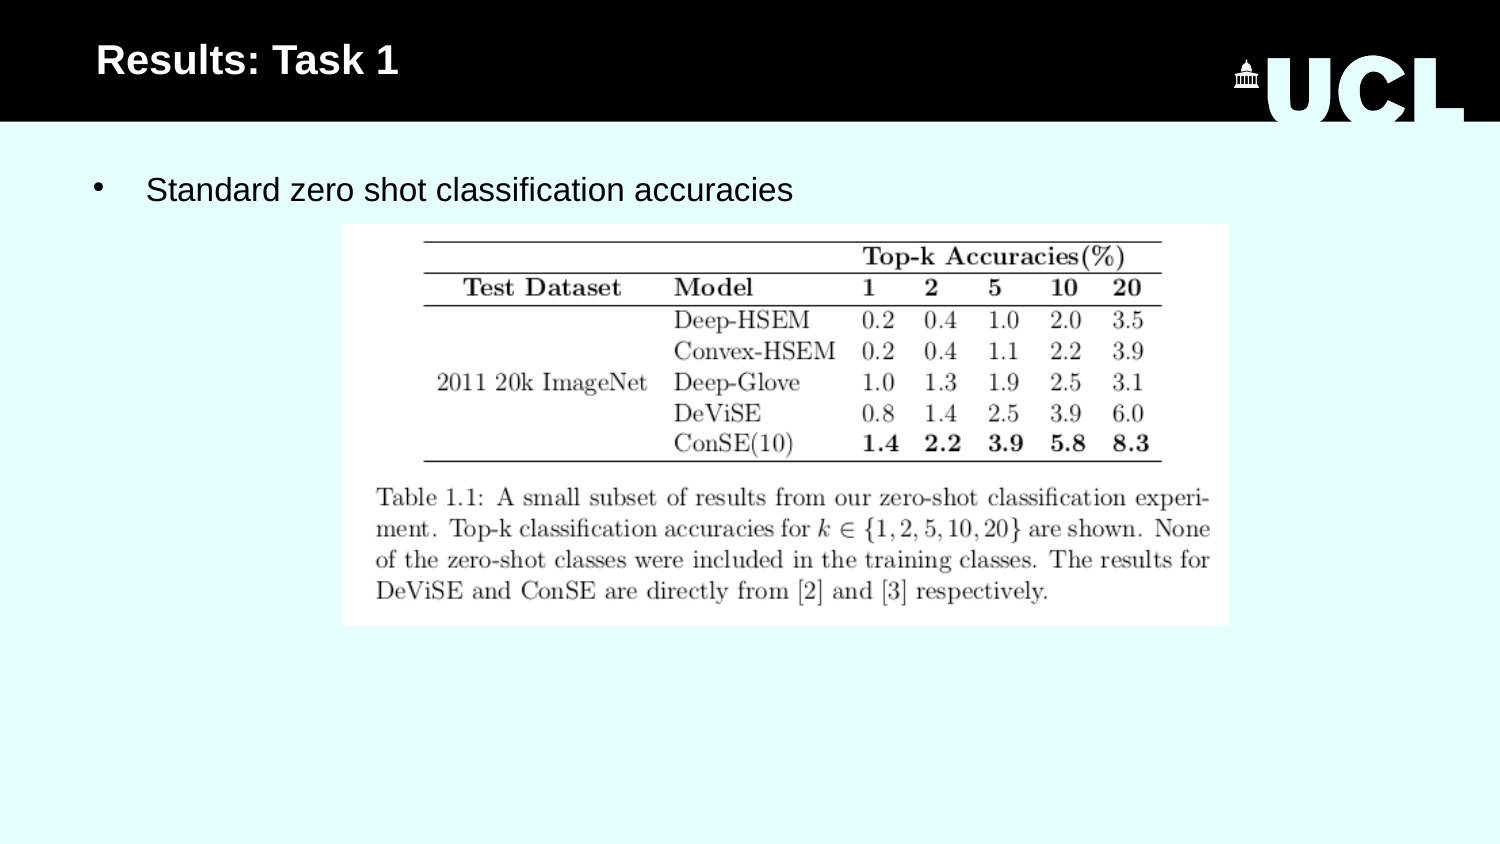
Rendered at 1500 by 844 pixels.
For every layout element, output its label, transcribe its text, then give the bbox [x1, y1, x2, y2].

picture [342, 224, 1229, 626]
list Standard zero shot classification accuracies [75, 167, 1425, 658]
text_box Results: Task 1 [95, 32, 400, 83]
picture [1234, 59, 1259, 88]
text_box [0, 0, 1500, 122]
